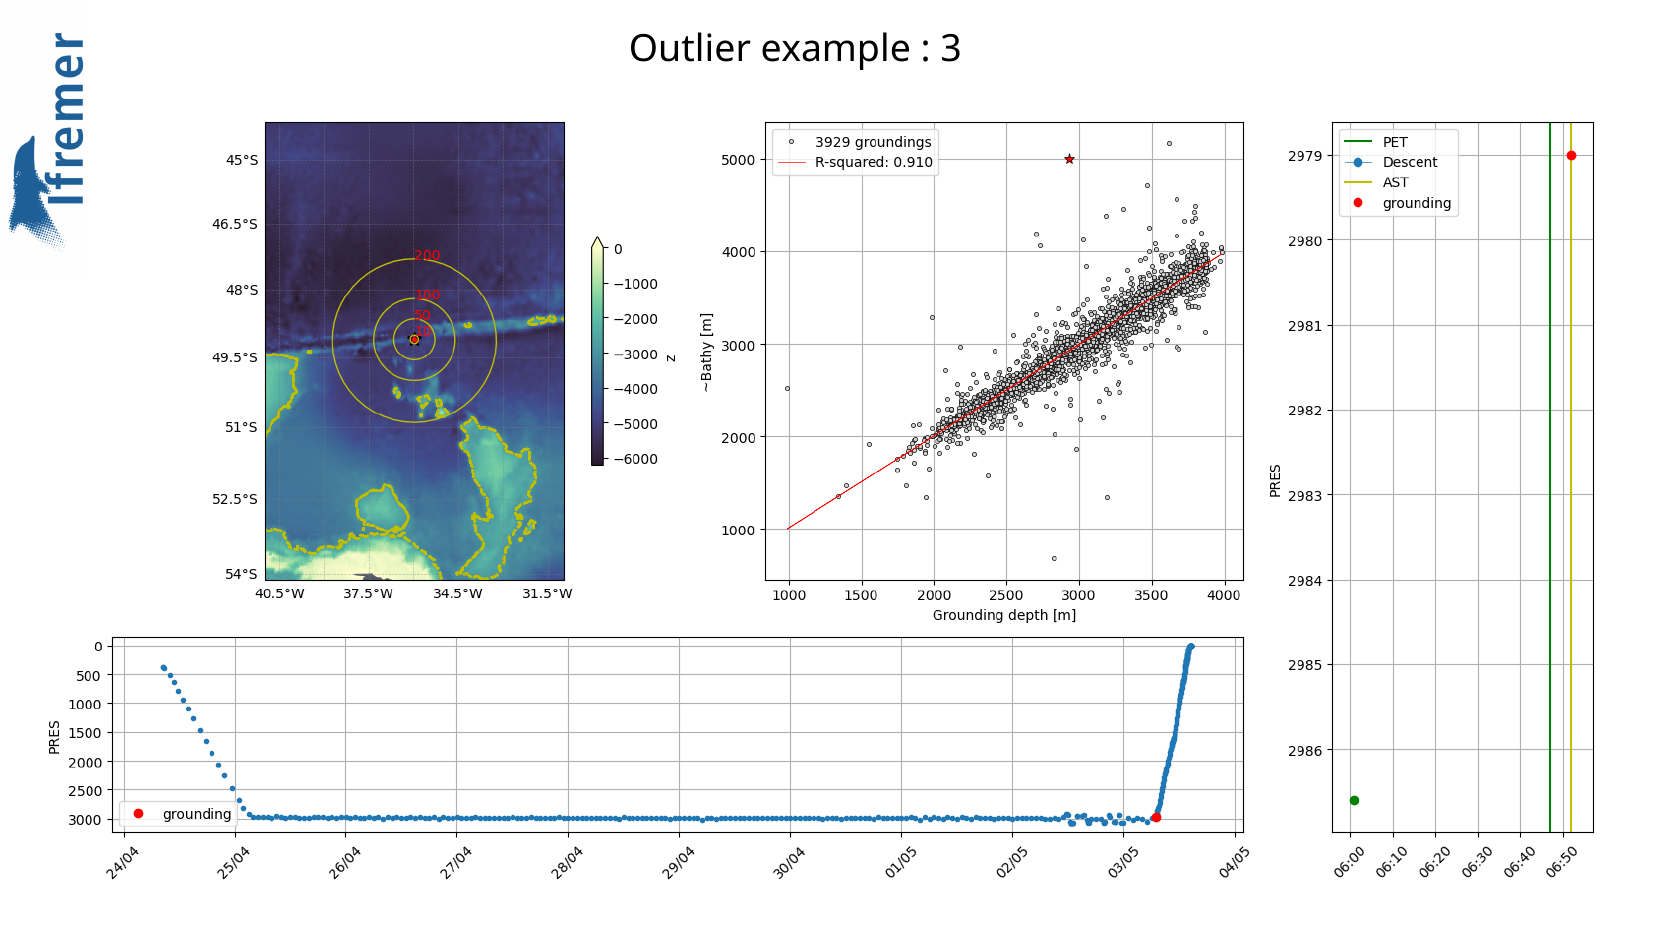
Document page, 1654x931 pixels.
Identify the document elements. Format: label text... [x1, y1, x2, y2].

text_box Outlier example : 3 [614, 14, 999, 71]
picture [0, 0, 1601, 886]
